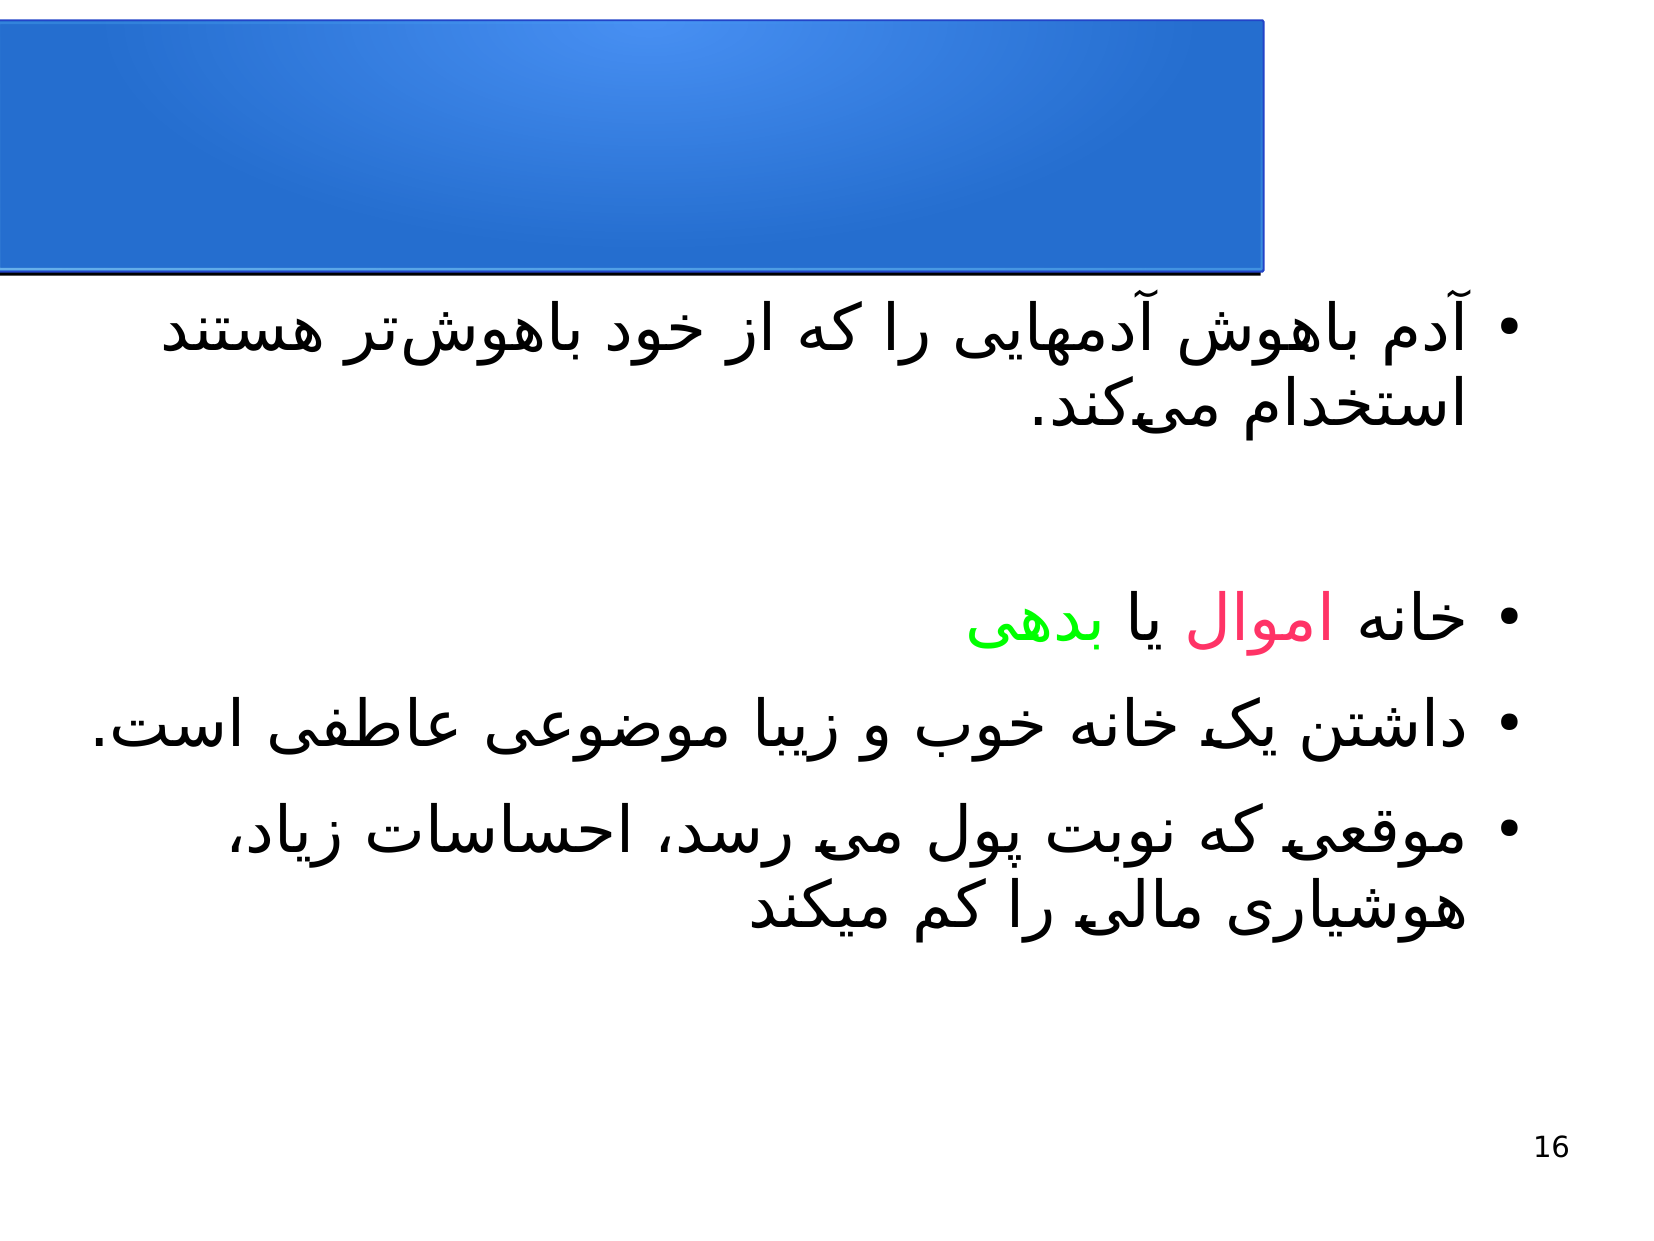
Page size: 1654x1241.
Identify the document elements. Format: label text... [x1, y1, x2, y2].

list آدم‌ باهوش آدمهایی را که از خود باهوش‌تر هستند استخدام می‌کند. خانه اموال یا بدهی داشتن یک خانه خوب و زیبا موضوعی عاطفی است. موقعی که نوبت پول می رسد، احساسات زیاد، هوشیاری مالی را کم میکند [82, 290, 1538, 1010]
